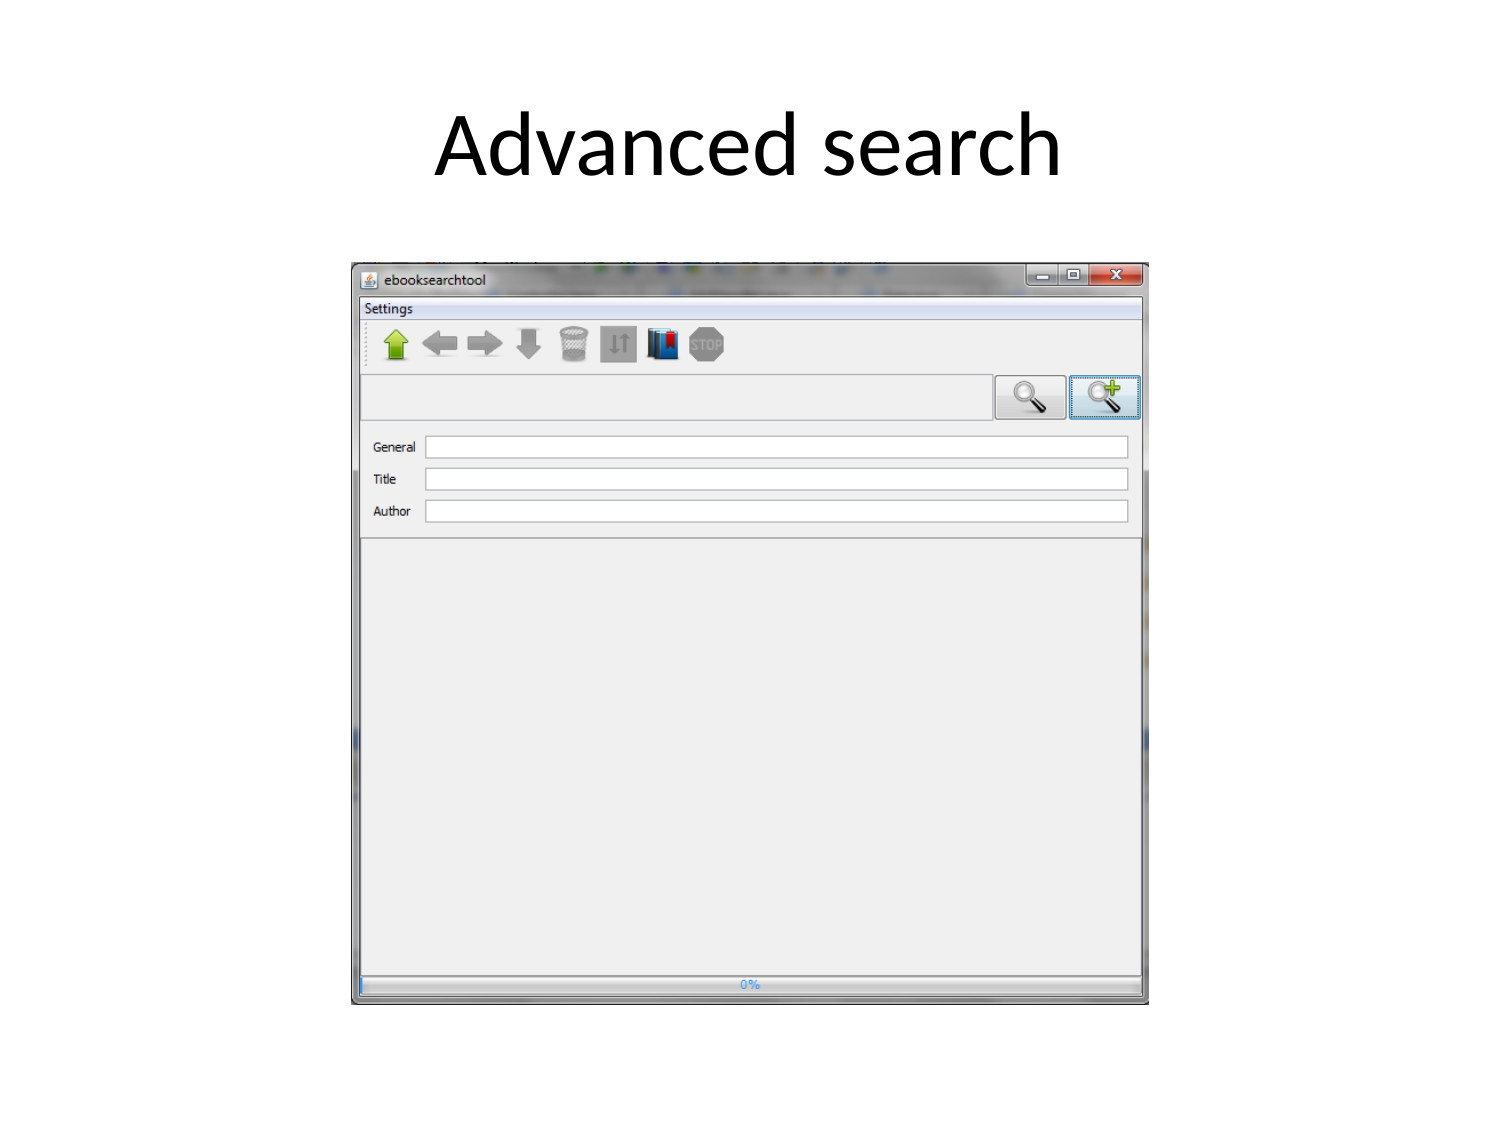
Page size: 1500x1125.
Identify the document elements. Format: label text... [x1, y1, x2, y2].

picture [351, 262, 1149, 1005]
title Advanced search [75, 45, 1425, 233]
